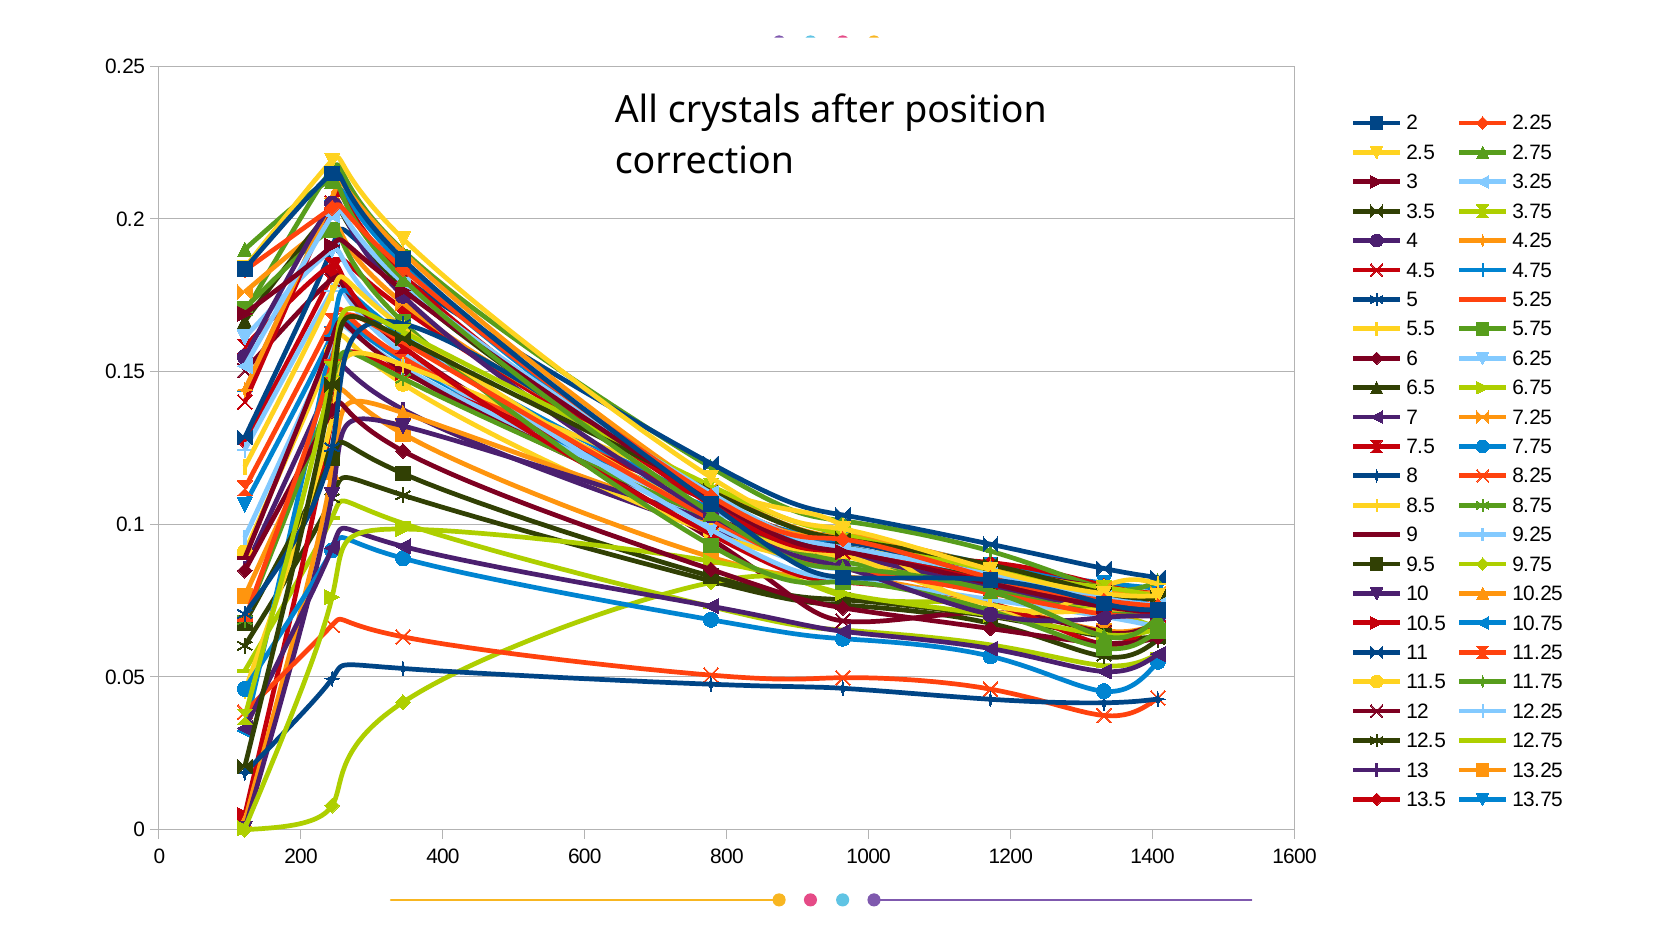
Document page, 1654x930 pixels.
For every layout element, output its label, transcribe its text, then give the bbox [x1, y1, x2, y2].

text_box All crystals after position correction [600, 75, 1238, 177]
chart [75, 37, 1582, 885]
